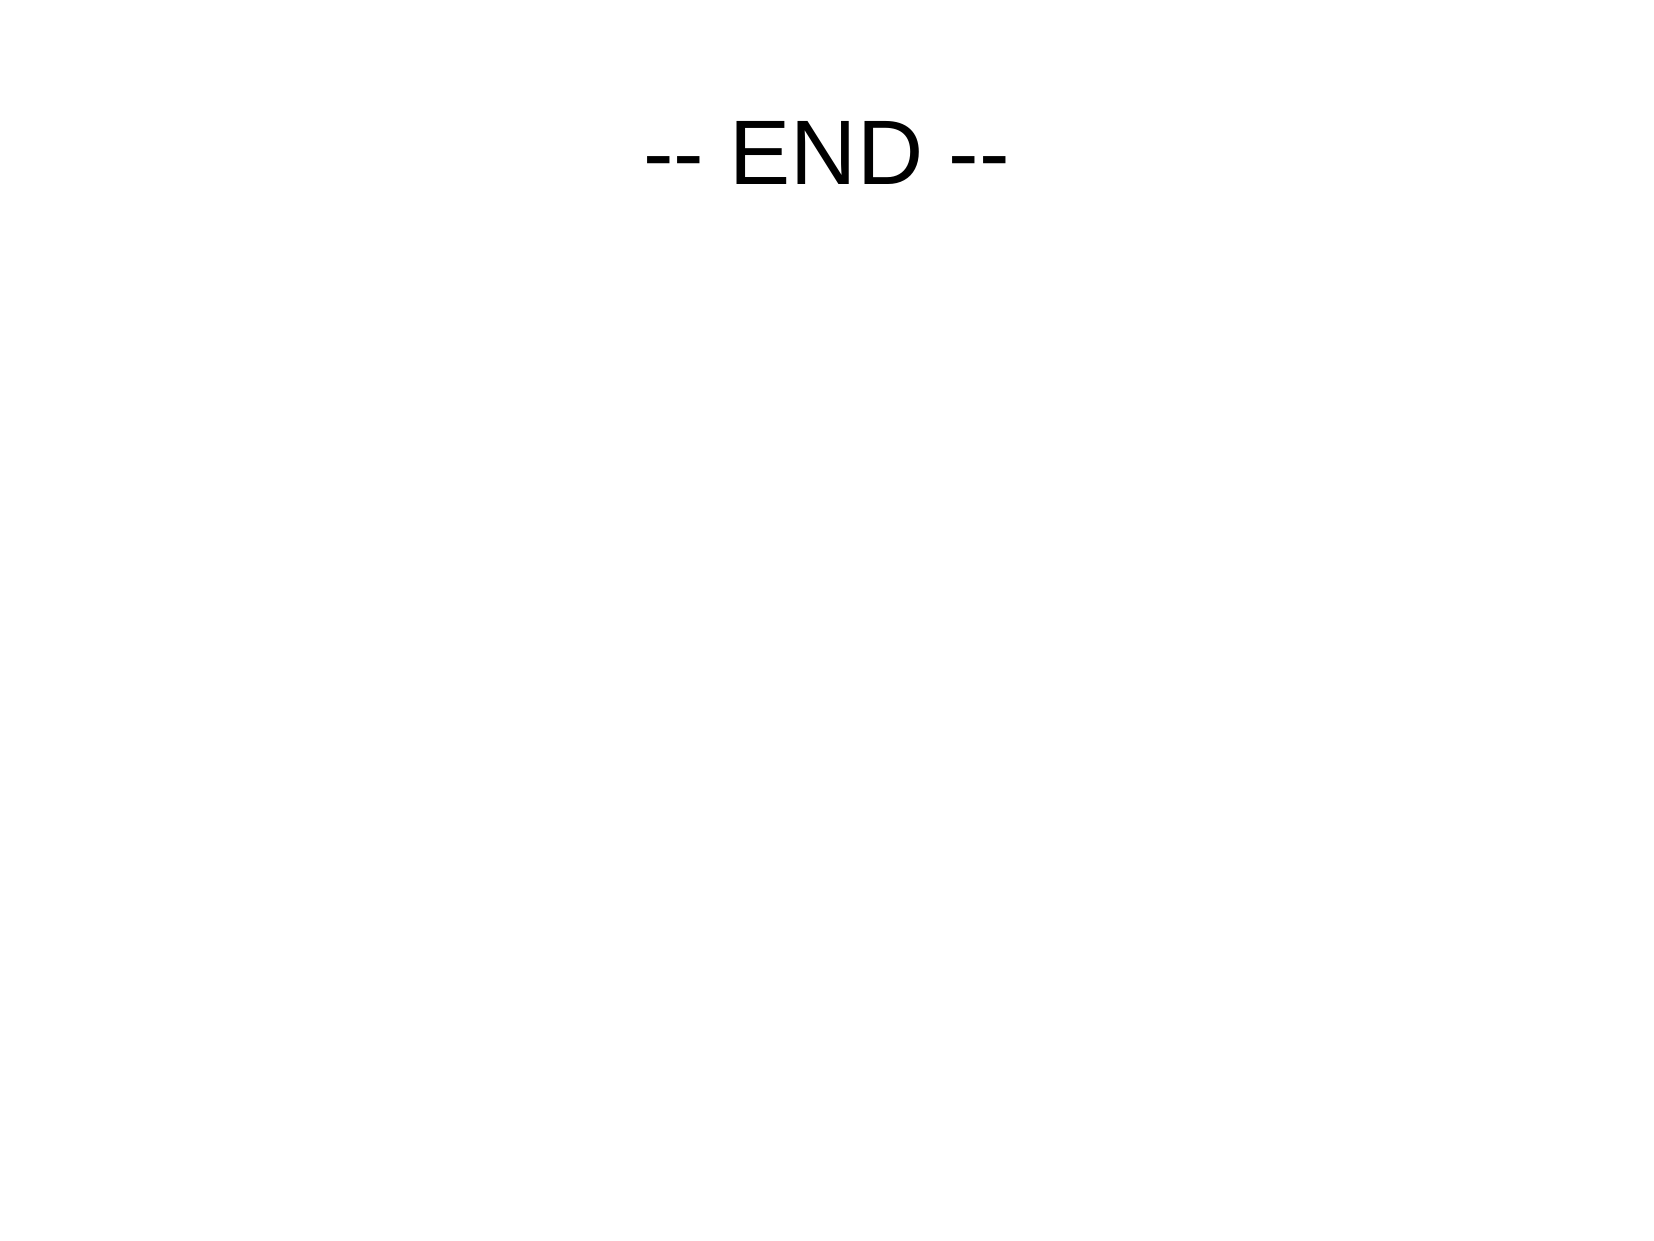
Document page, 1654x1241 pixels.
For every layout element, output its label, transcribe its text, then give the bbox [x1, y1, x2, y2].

title -- END -- [82, 49, 1571, 257]
